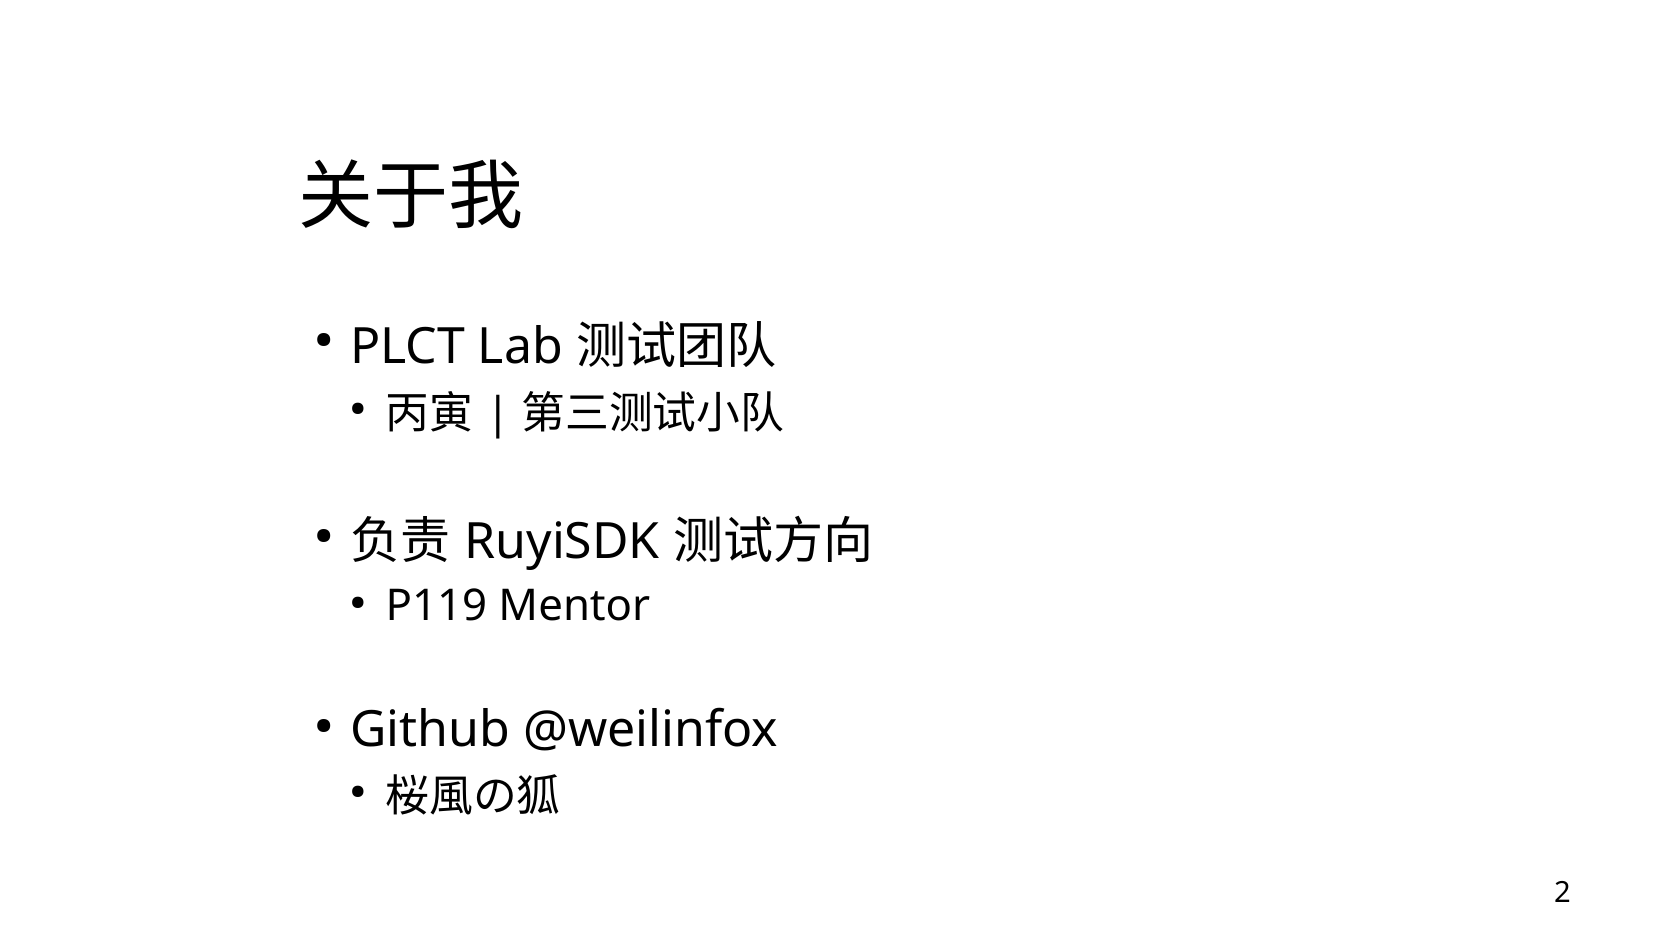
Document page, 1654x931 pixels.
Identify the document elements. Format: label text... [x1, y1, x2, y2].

title 关于我 [298, 112, 1047, 268]
text_box PLCT Lab测试团队 丙寅|第三测试小队 负责RuyiSDK测试方向 P119 Mentor Github @weilinfox 桜風の狐 [300, 297, 1463, 832]
